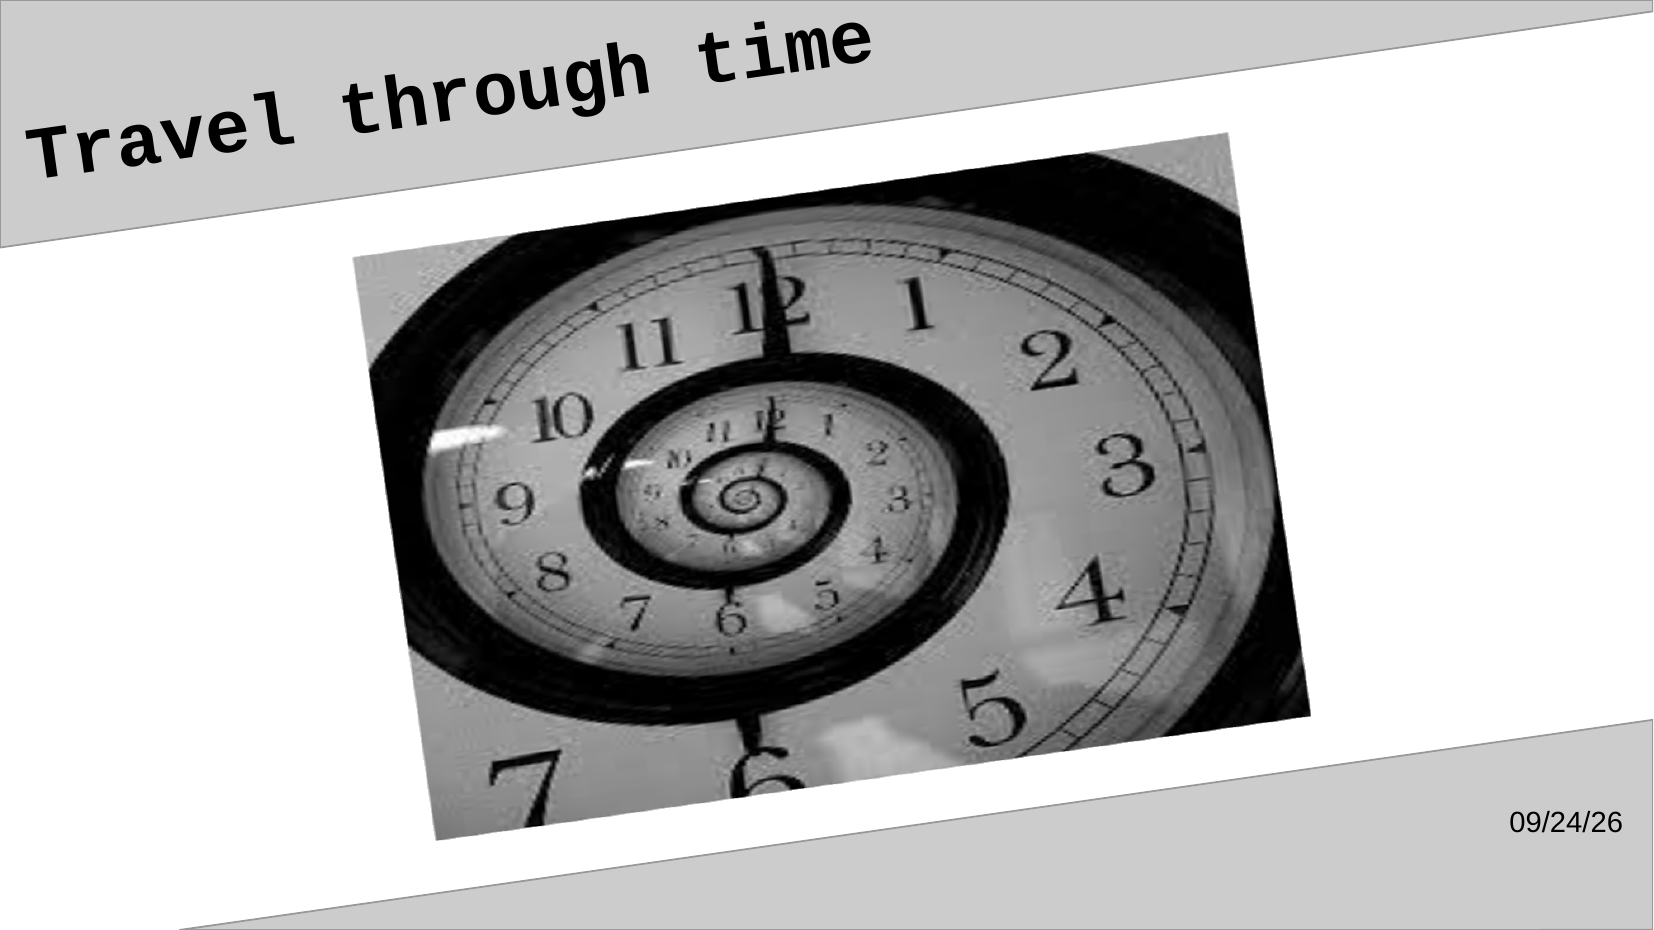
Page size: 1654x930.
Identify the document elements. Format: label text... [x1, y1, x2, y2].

picture [351, 131, 1311, 841]
title Travel through time [16, 0, 1501, 239]
